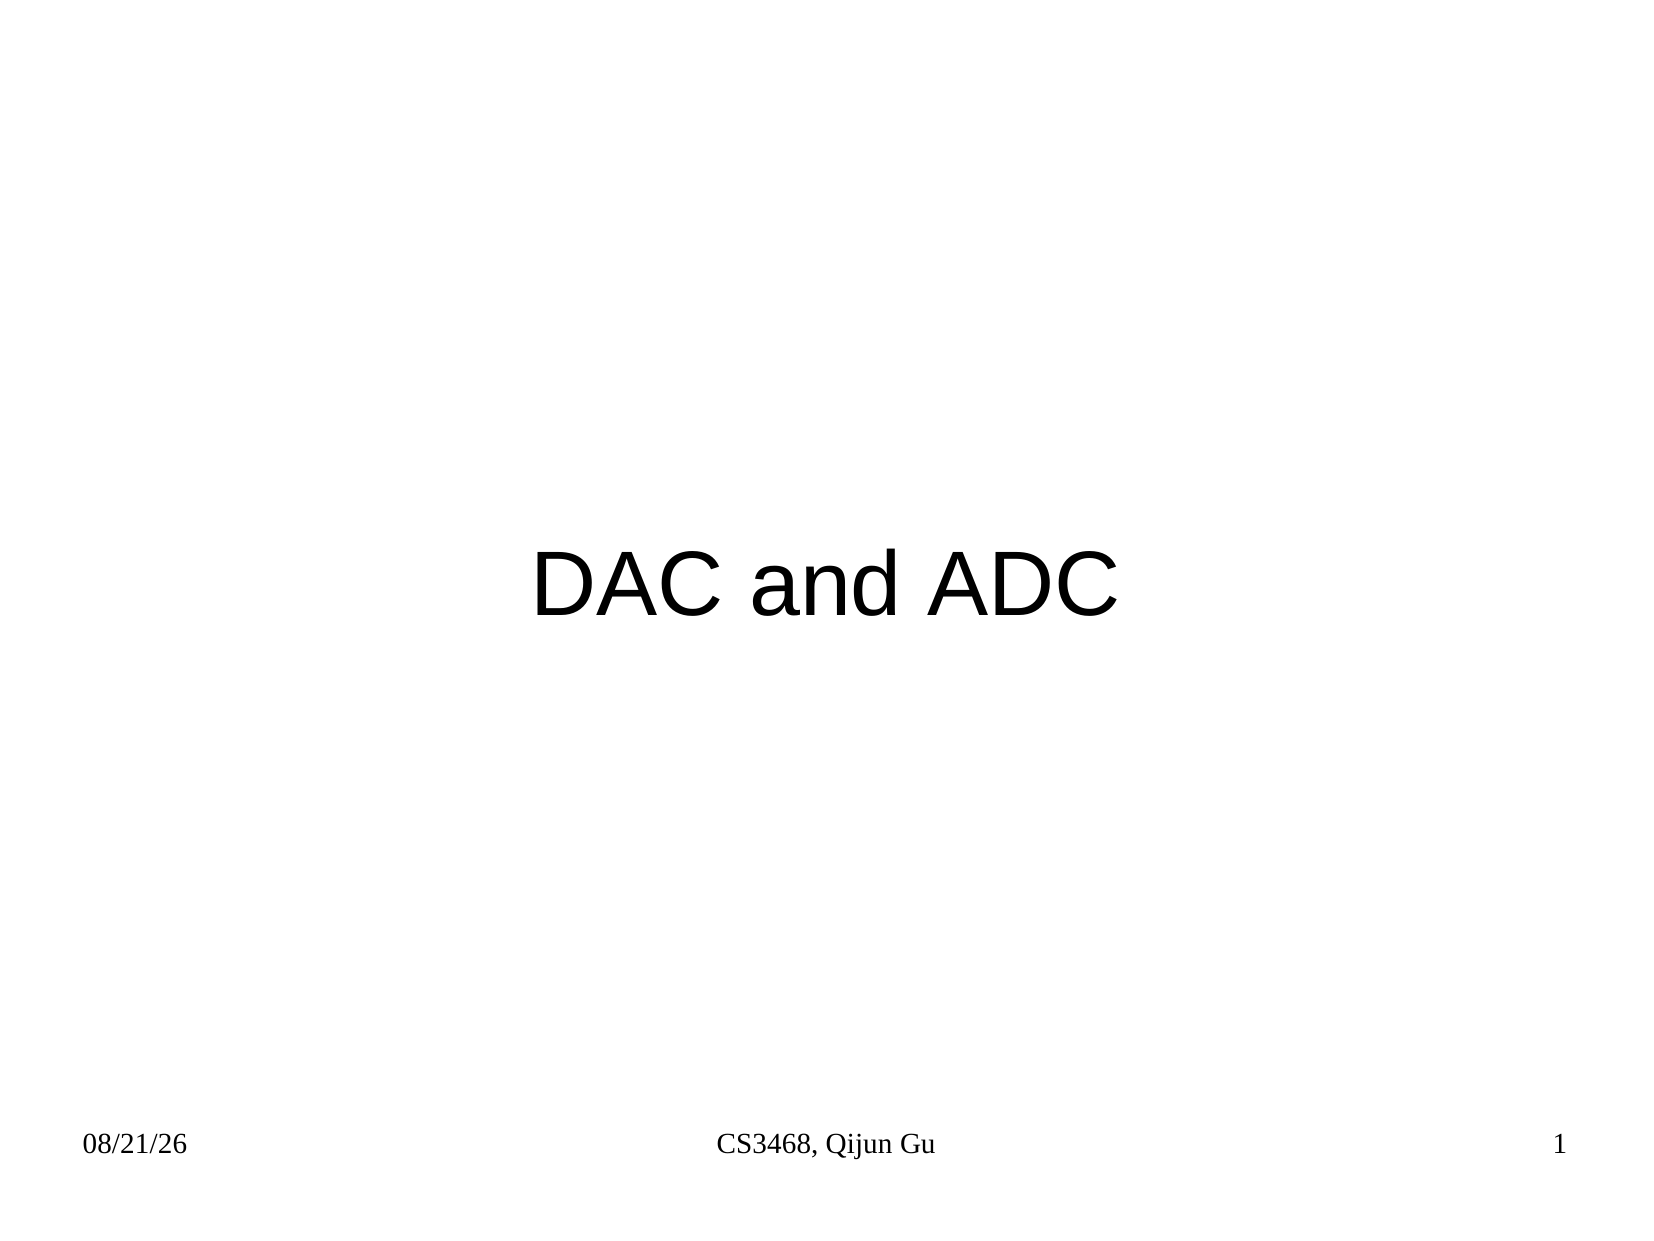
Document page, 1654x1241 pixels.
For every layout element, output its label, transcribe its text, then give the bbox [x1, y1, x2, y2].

text_box DAC and ADC [82, 56, 1570, 1101]
